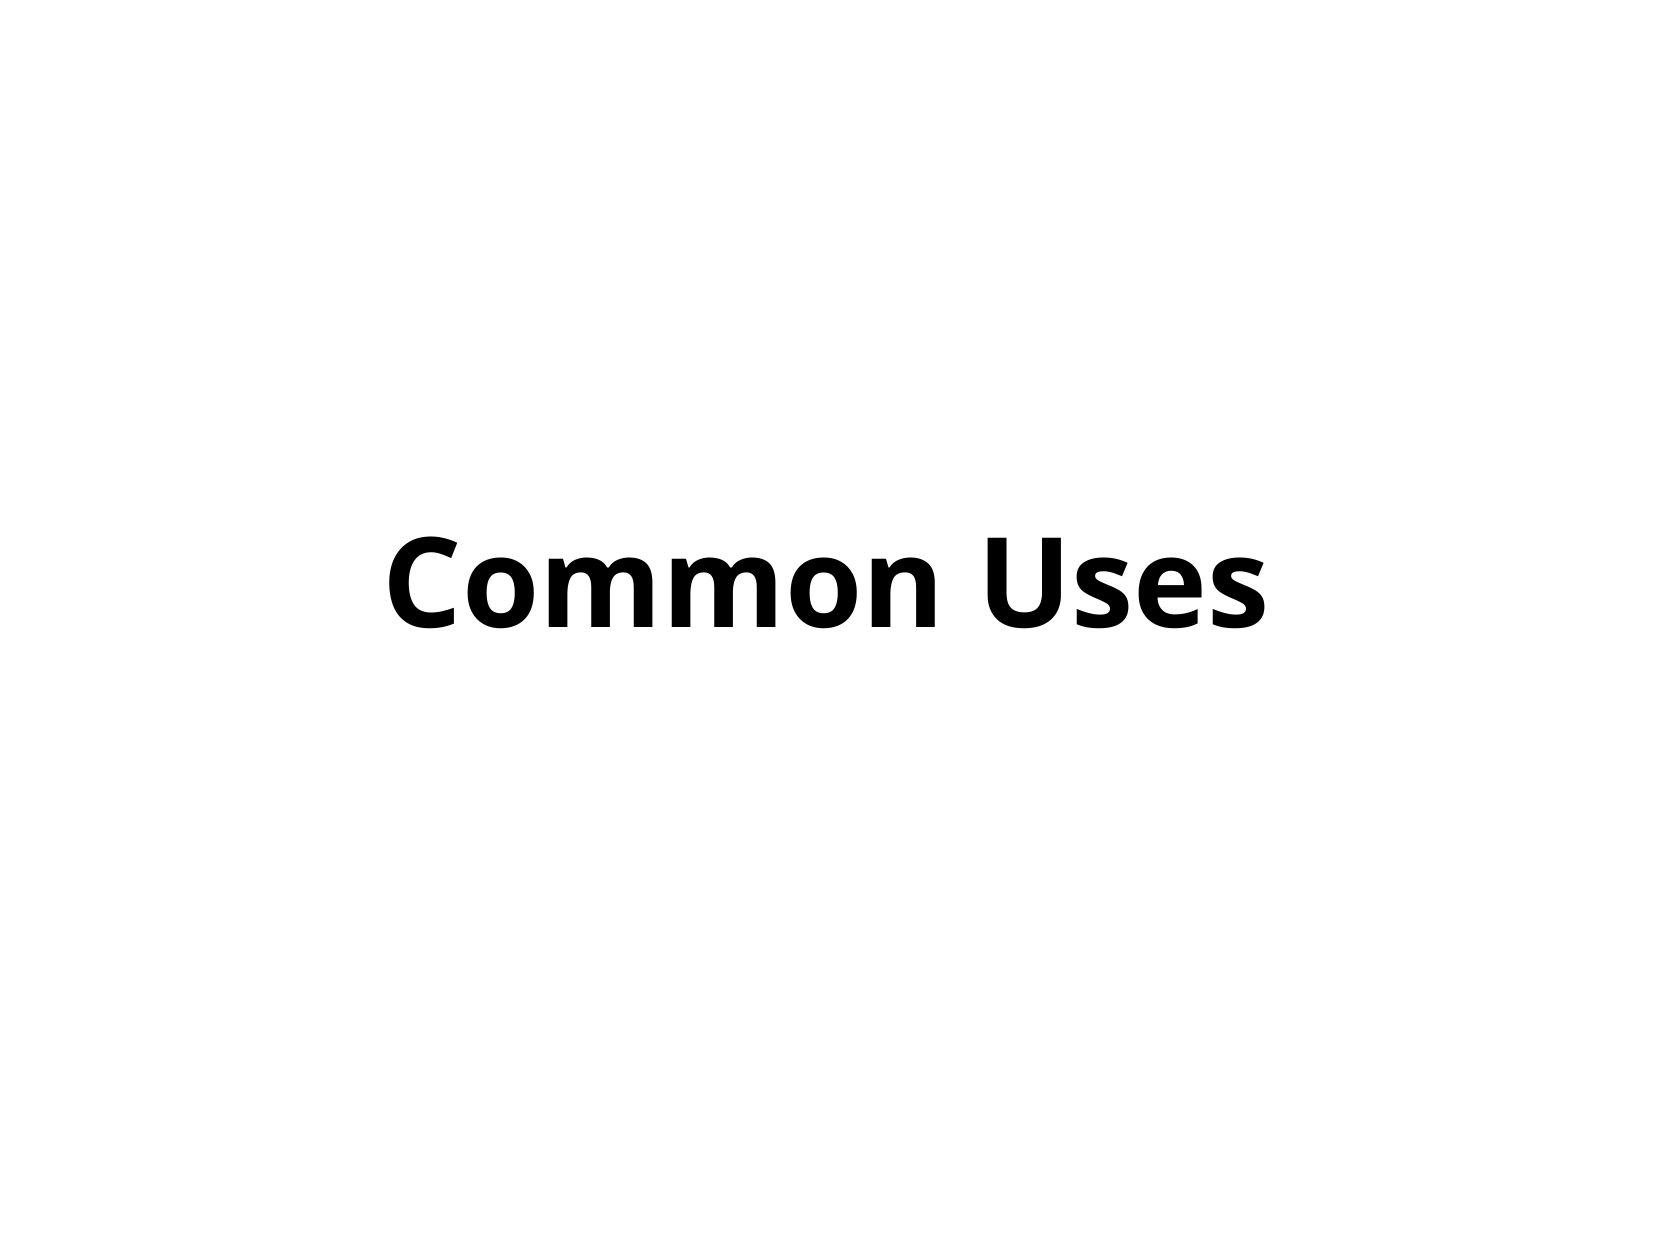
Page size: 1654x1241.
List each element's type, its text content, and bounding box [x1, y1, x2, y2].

subtitle Common Uses [82, 49, 1571, 1109]
